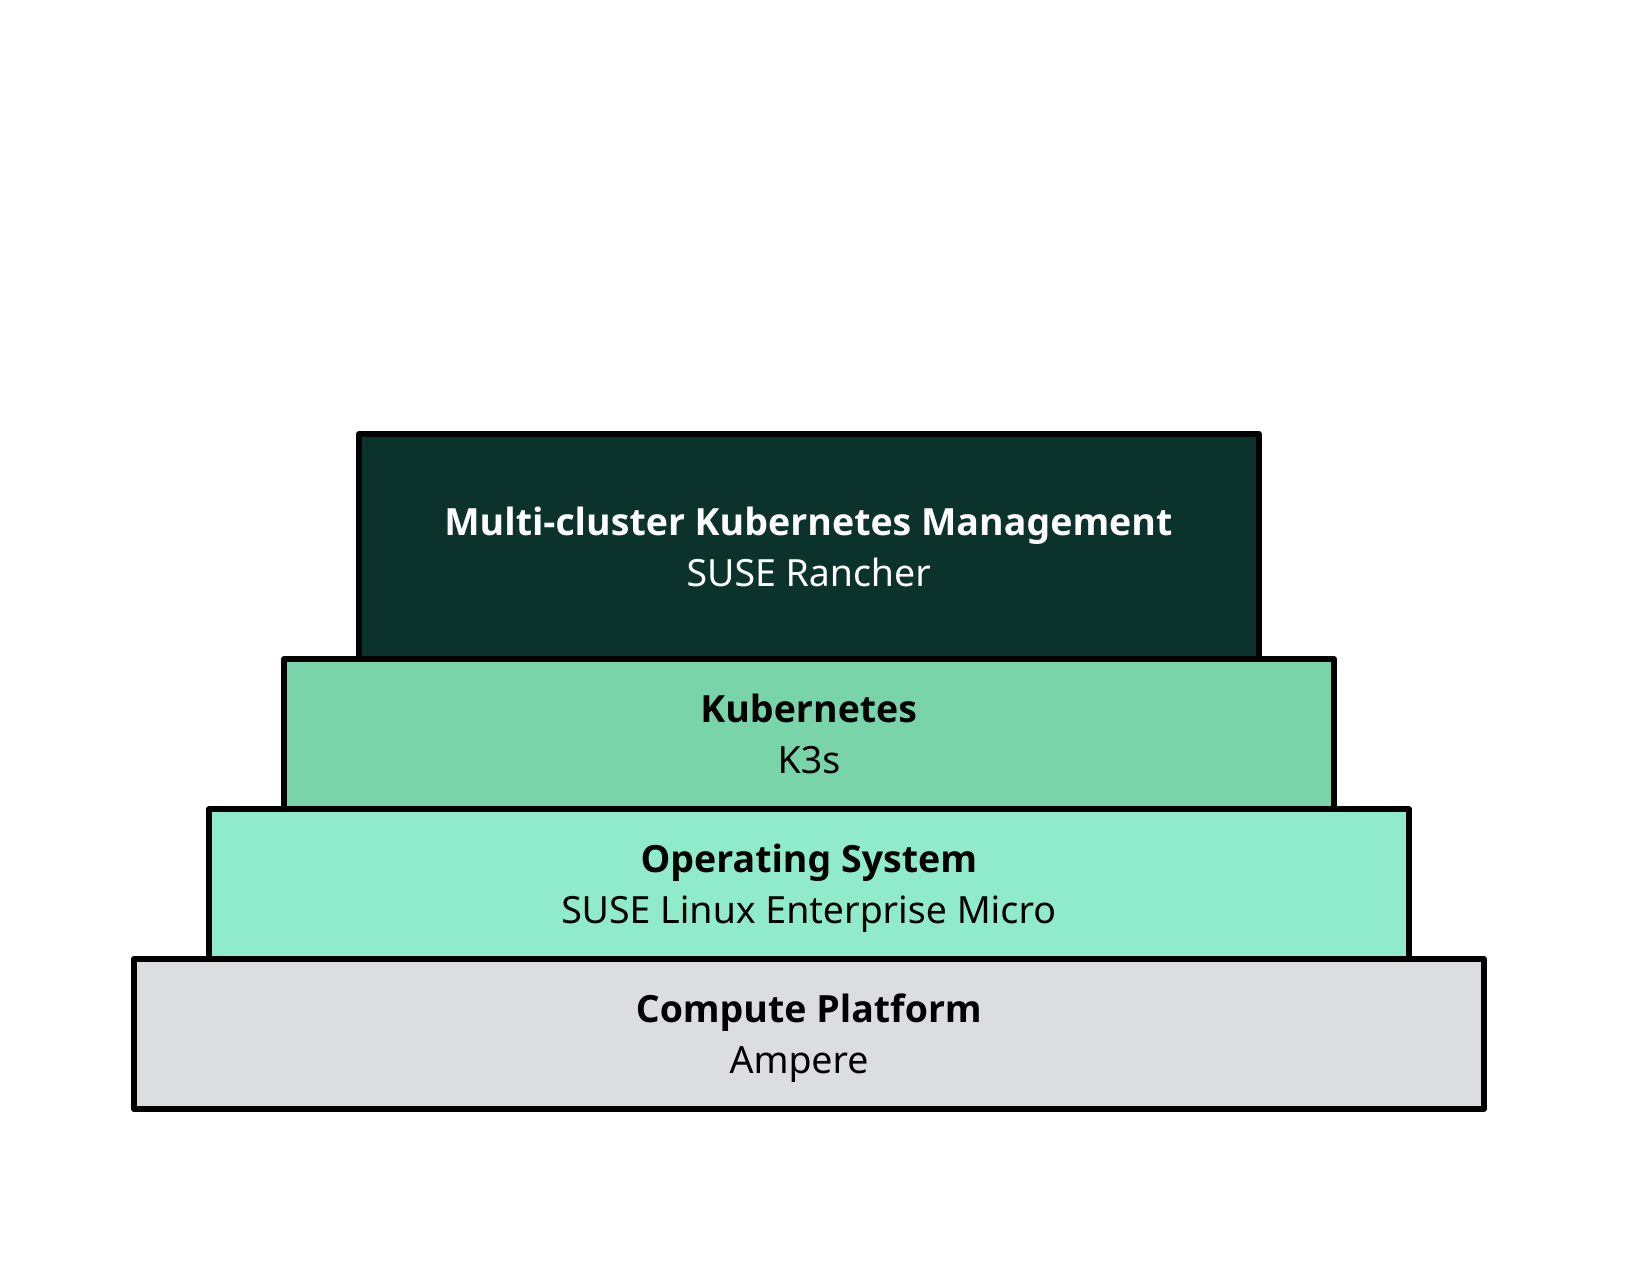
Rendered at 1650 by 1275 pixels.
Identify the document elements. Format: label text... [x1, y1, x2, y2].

text_box Kubernetes K3s [283, 658, 1334, 809]
text_box Compute Platform Ampere [133, 958, 1484, 1109]
text_box Operating System SUSE Linux Enterprise Micro [208, 809, 1409, 960]
text_box Multi-cluster Kubernetes Management SUSE Rancher [358, 433, 1259, 659]
